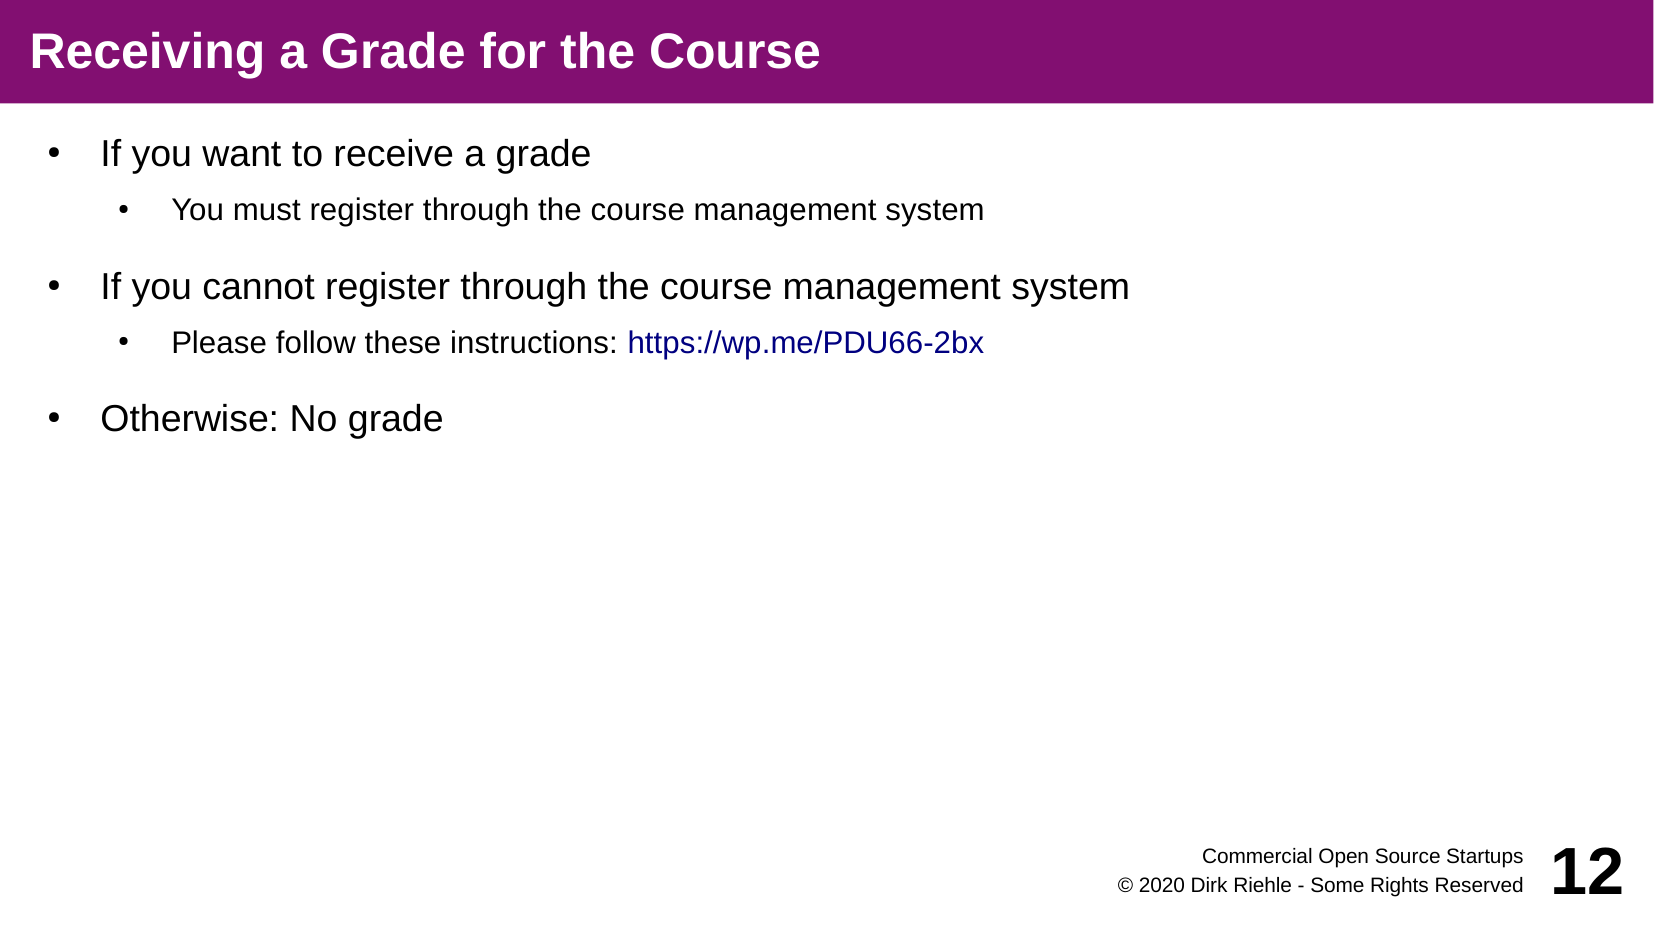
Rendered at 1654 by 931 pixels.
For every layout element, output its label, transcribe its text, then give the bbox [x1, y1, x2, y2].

list If you want to receive a grade You must register through the course management system If you cannot register through the course management system Please follow these instructions: https://wp.me/PDU66-2bx Otherwise: No grade [29, 132, 1625, 813]
title Receiving a Grade for the Course [0, 0, 1654, 104]
